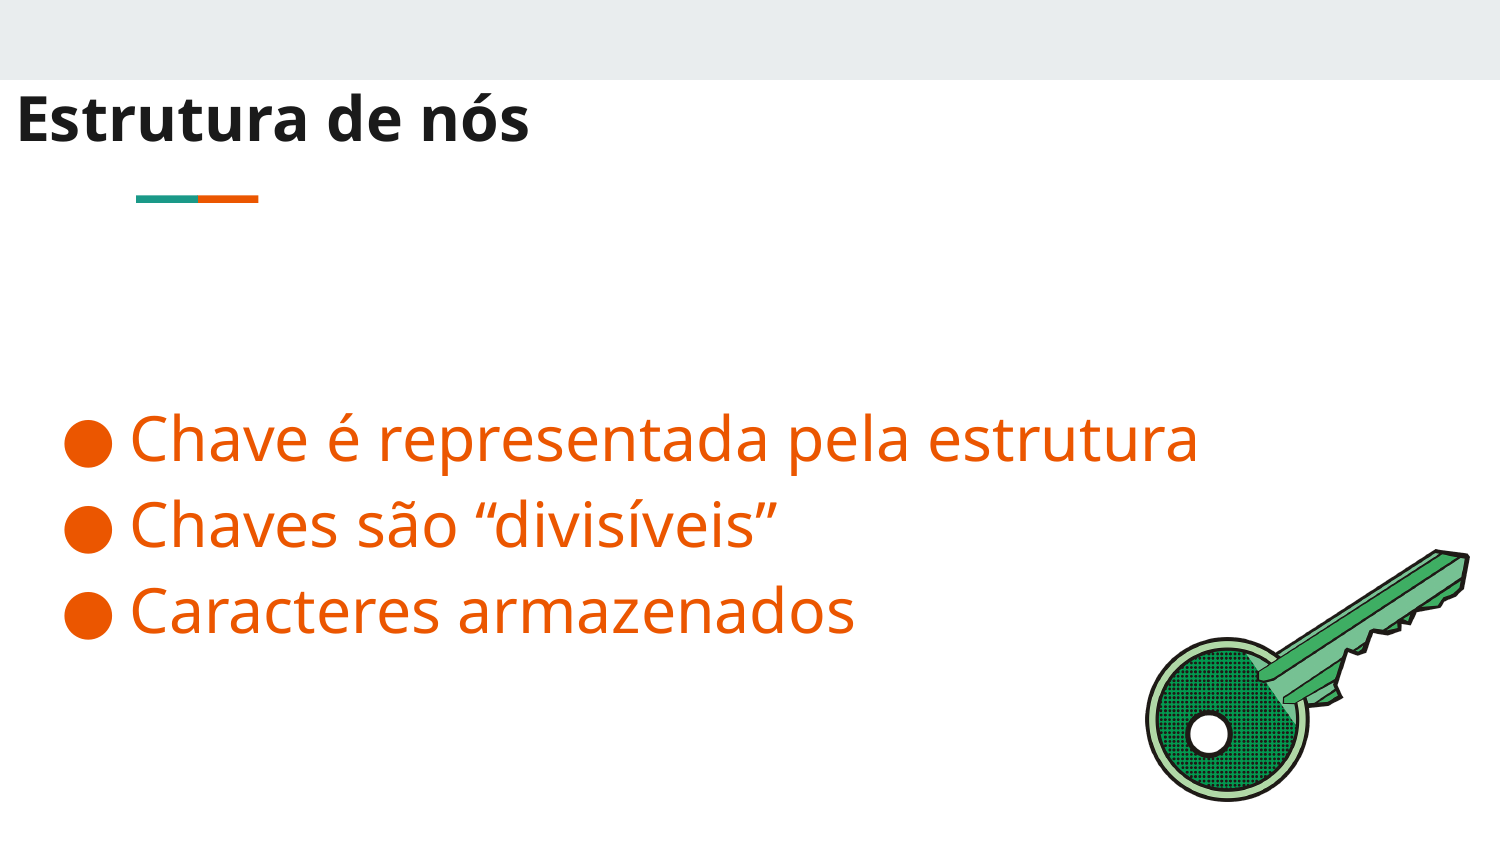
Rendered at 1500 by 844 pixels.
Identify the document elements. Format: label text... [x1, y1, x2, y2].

picture [1145, 549, 1470, 802]
list Chave é representada pela estrutura Chaves são “divisíveis” Caracteres armazenados [39, 264, 1460, 802]
title Estrutura de nós [0, 64, 1262, 190]
